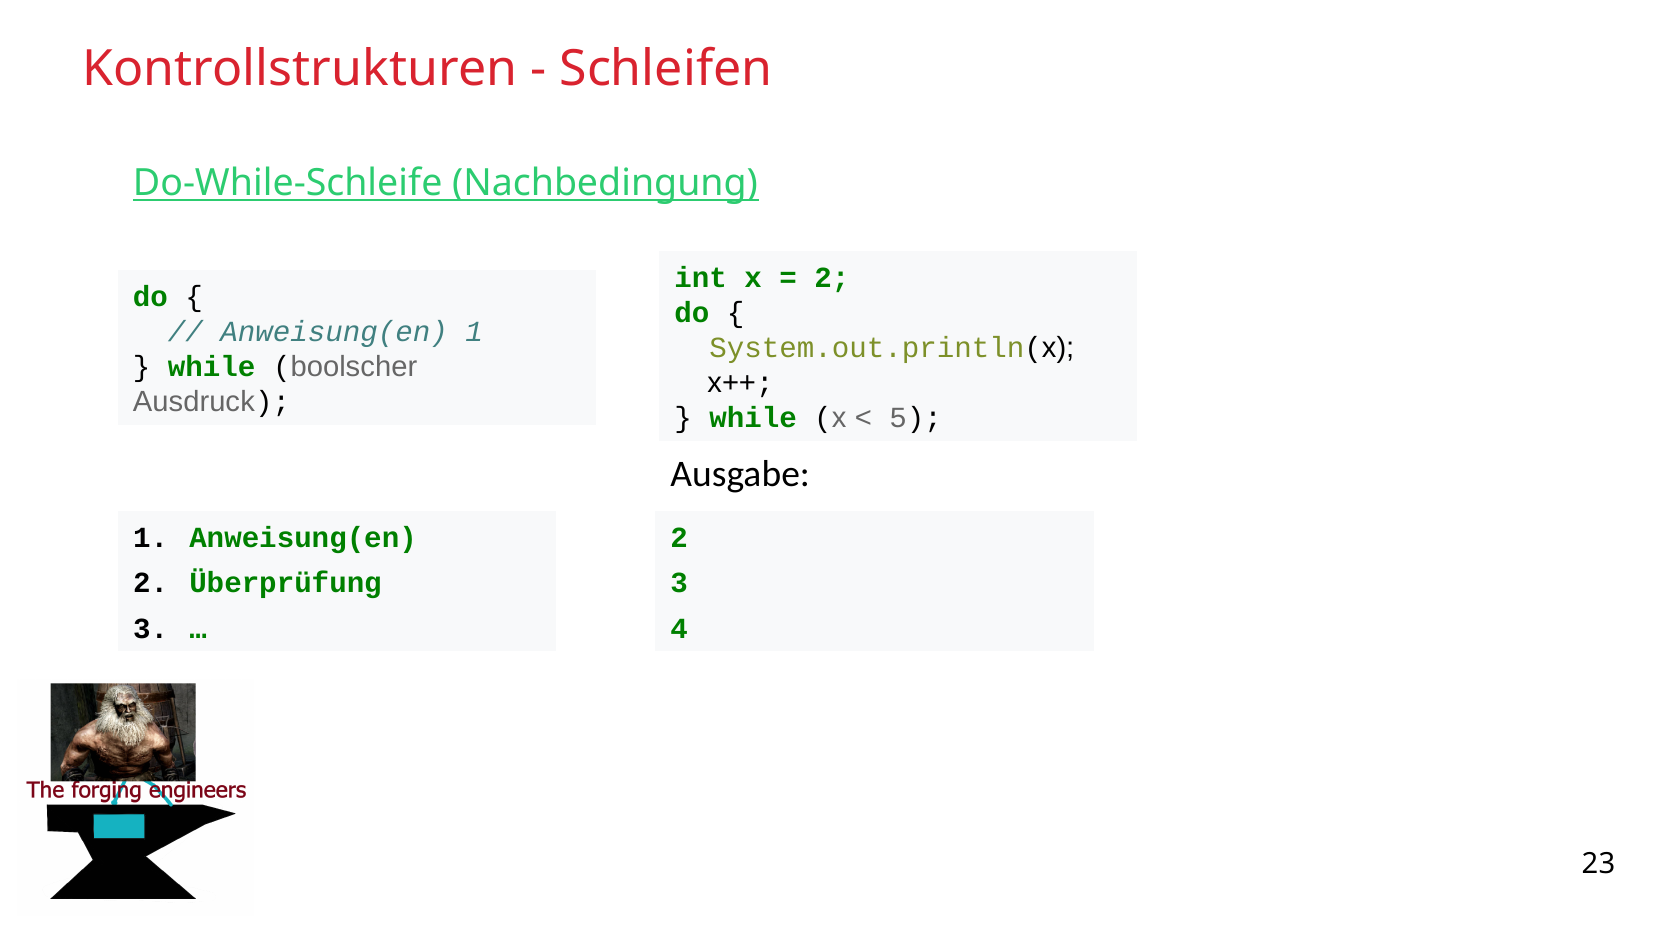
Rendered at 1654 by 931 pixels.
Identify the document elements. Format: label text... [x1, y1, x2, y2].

text_box int x = 2; do { System.out.println(x); x++; } while (x < 5); [659, 251, 1137, 441]
text_box Do-While-Schleife (Nachbedingung) [118, 148, 752, 208]
text_box 2 3 4 [655, 511, 1094, 651]
text_box do { // Anweisung(en) 1 } while (boolscher Ausdruck); [118, 270, 596, 425]
title Kontrollstrukturen - Schleifen [82, 37, 1571, 95]
text_box Anweisung(en) Überprüfung … [118, 511, 556, 651]
text_box Ausgabe: [655, 441, 827, 503]
picture [17, 679, 254, 916]
